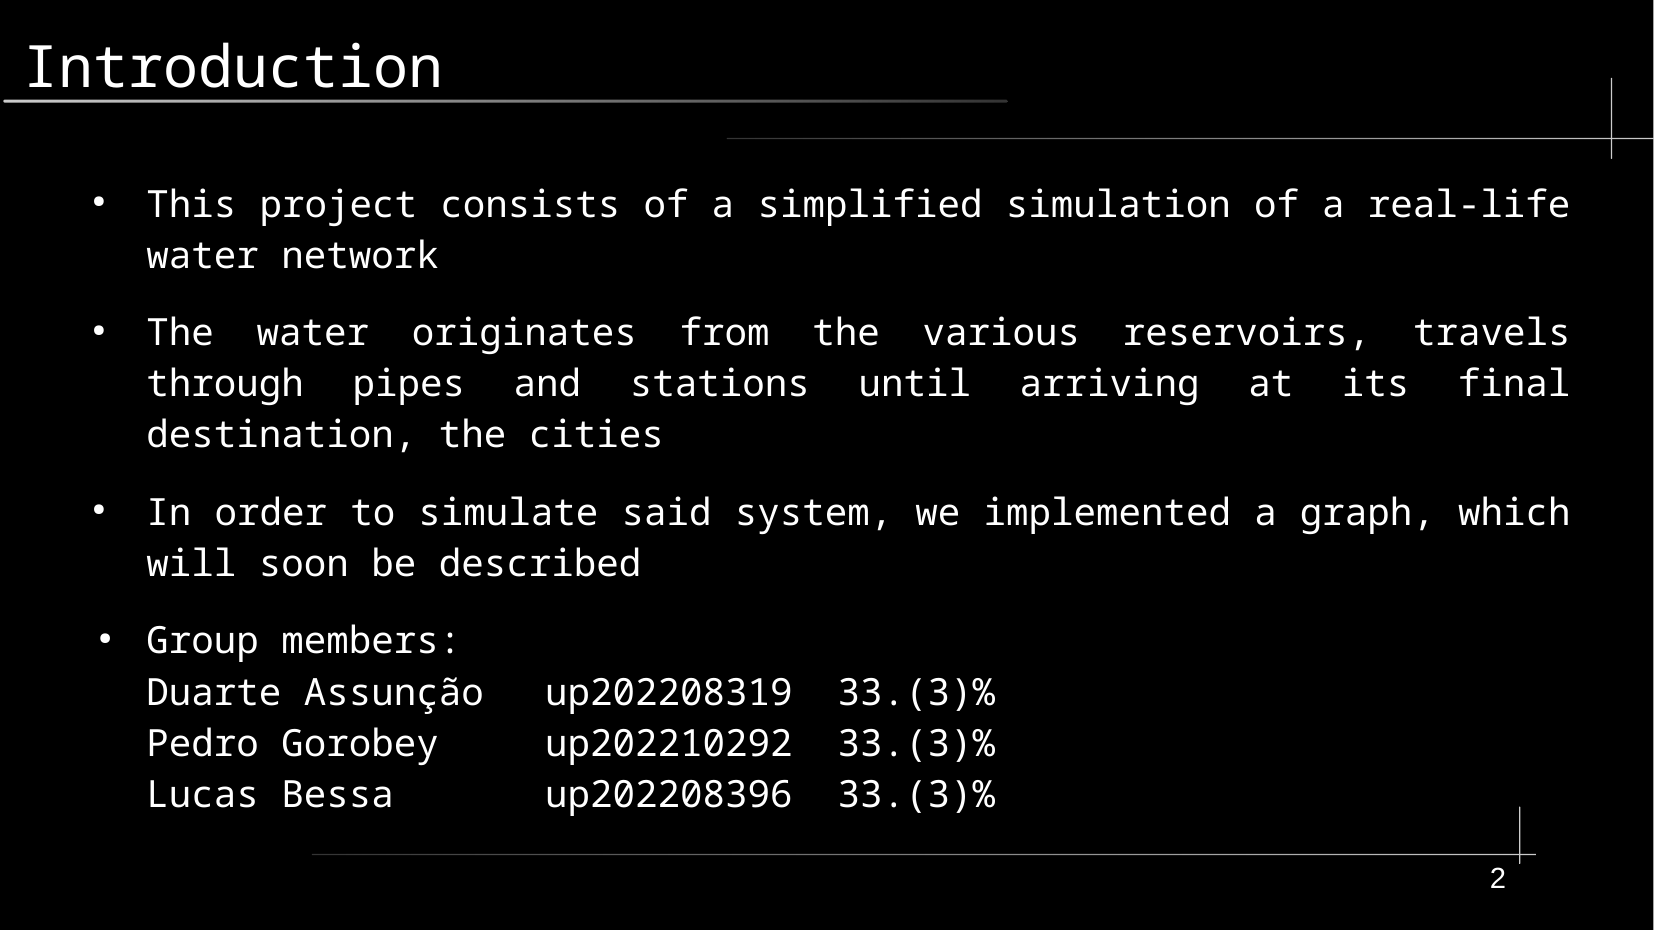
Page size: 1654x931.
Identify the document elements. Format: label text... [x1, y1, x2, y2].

title Introduction [23, 11, 1589, 119]
list This project consists of a simplified simulation of a real-life water network The water originates from the various reservoirs, travels through pipes and stations until arriving at its final destination, the cities In order to simulate said system, we implemented a graph, which will soon be described Group members: Duarte Assunção up202208319 33.(3)% Pedro Gorobey up202210292 33.(3)% Lucas Bessa up202208396 33.(3)% [82, 177, 1571, 827]
